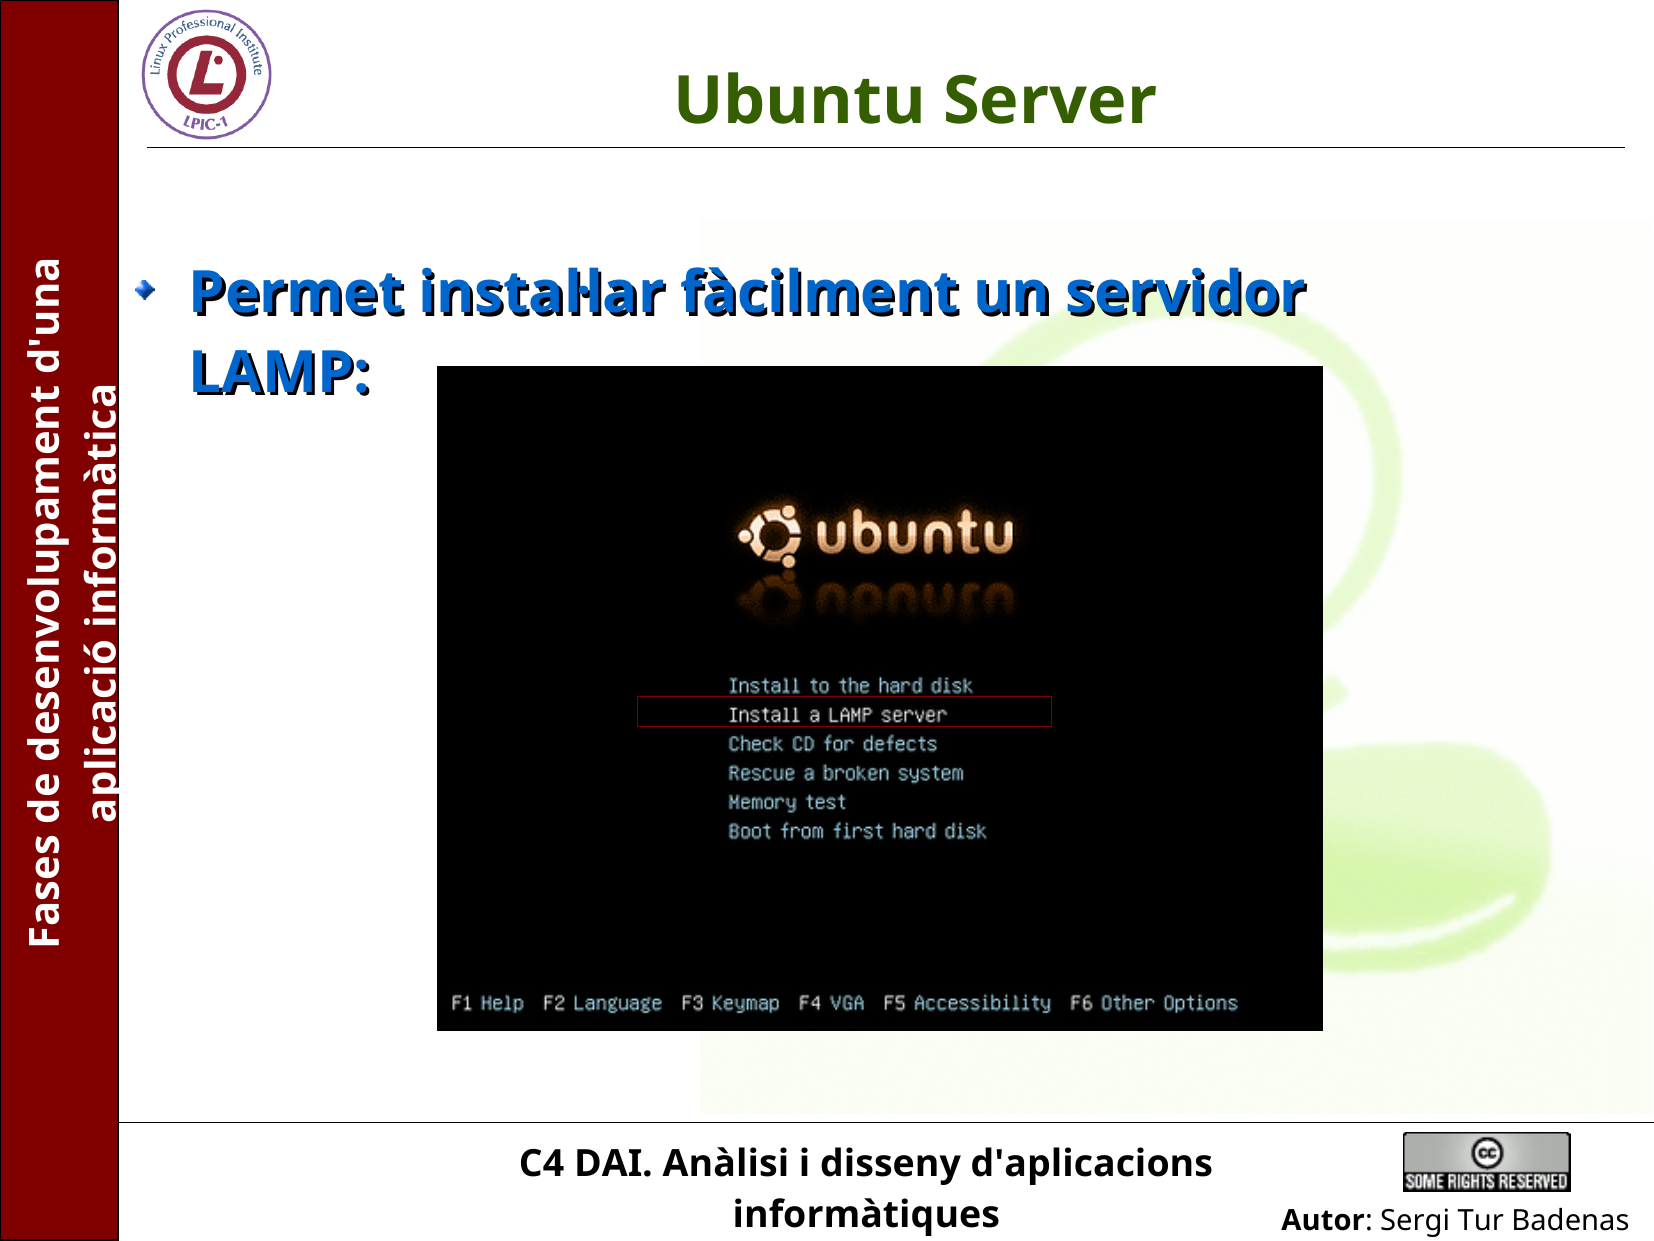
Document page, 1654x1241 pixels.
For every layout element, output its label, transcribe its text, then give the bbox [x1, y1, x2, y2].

title Ubuntu Server [295, 54, 1536, 141]
picture [437, 217, 1654, 1113]
list Permet instal·lar fàcilment un servidor LAMP: [118, 250, 1477, 979]
picture [135, 5, 277, 142]
picture [1403, 1132, 1571, 1192]
